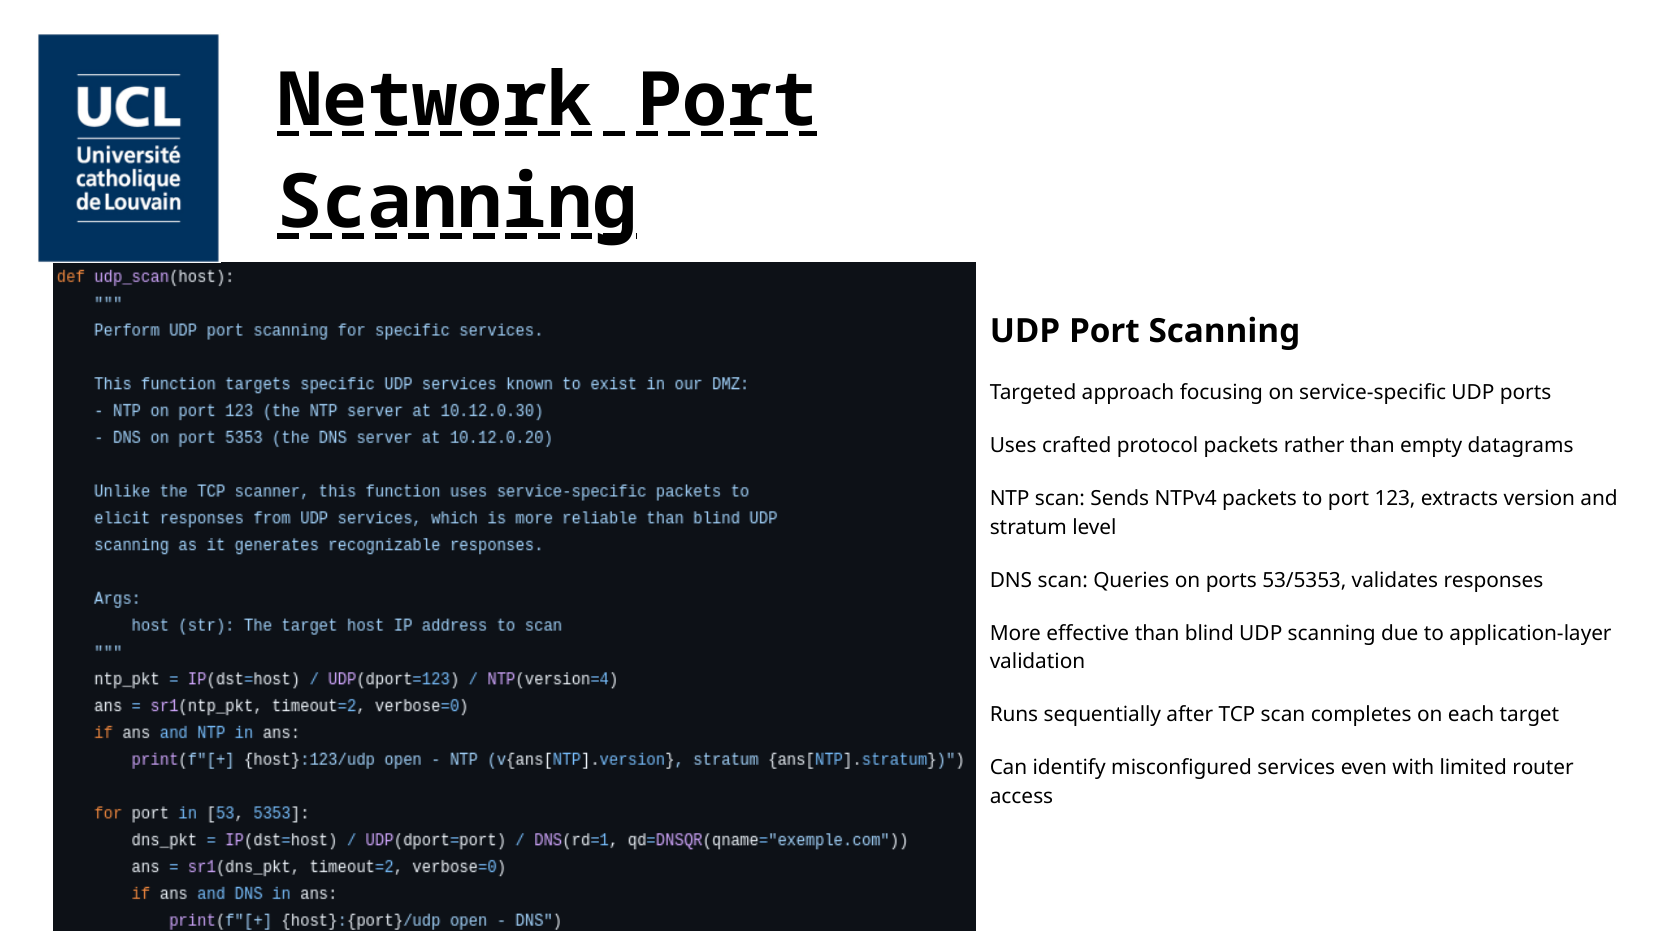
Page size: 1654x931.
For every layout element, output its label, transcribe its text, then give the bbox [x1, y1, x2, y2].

picture [37, 33, 976, 931]
text_box UDP Port Scanning Targeted approach focusing on service-specific UDP ports Uses crafted protocol packets rather than empty datagrams NTP scan: Sends NTPv4 packets to port 123, extracts version and stratum level DNS scan: Queries on ports 53/5353, validates responses More effective than blind UDP scanning due to application-layer validation Runs sequentially after TCP scan completes on each target Can identify misconfigured services even with limited router access [975, 300, 1654, 880]
text_box Network Port Scanning [262, 37, 1193, 128]
